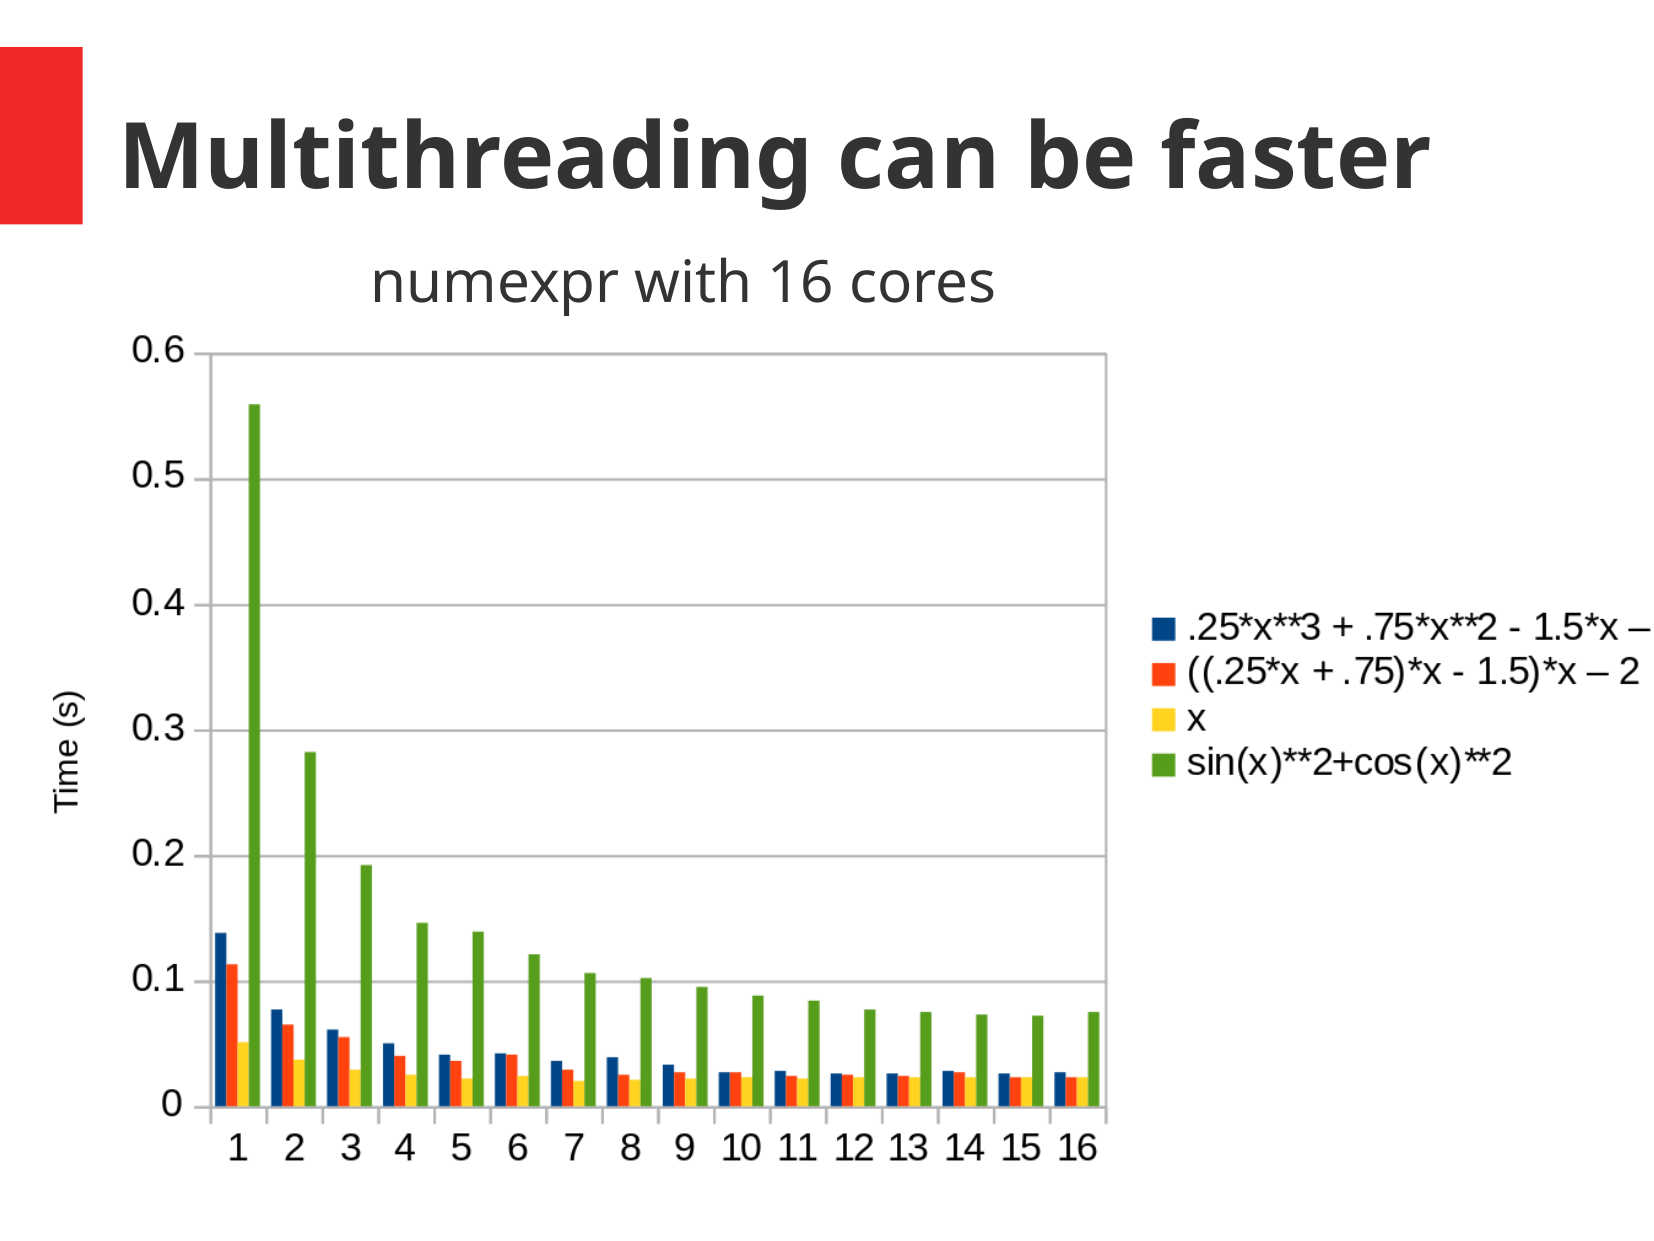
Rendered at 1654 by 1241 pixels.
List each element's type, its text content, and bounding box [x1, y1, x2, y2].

title Multithreading can be faster [118, 46, 1636, 260]
picture [31, 328, 1654, 1163]
text_box numexpr with 16 cores [300, 240, 1508, 328]
